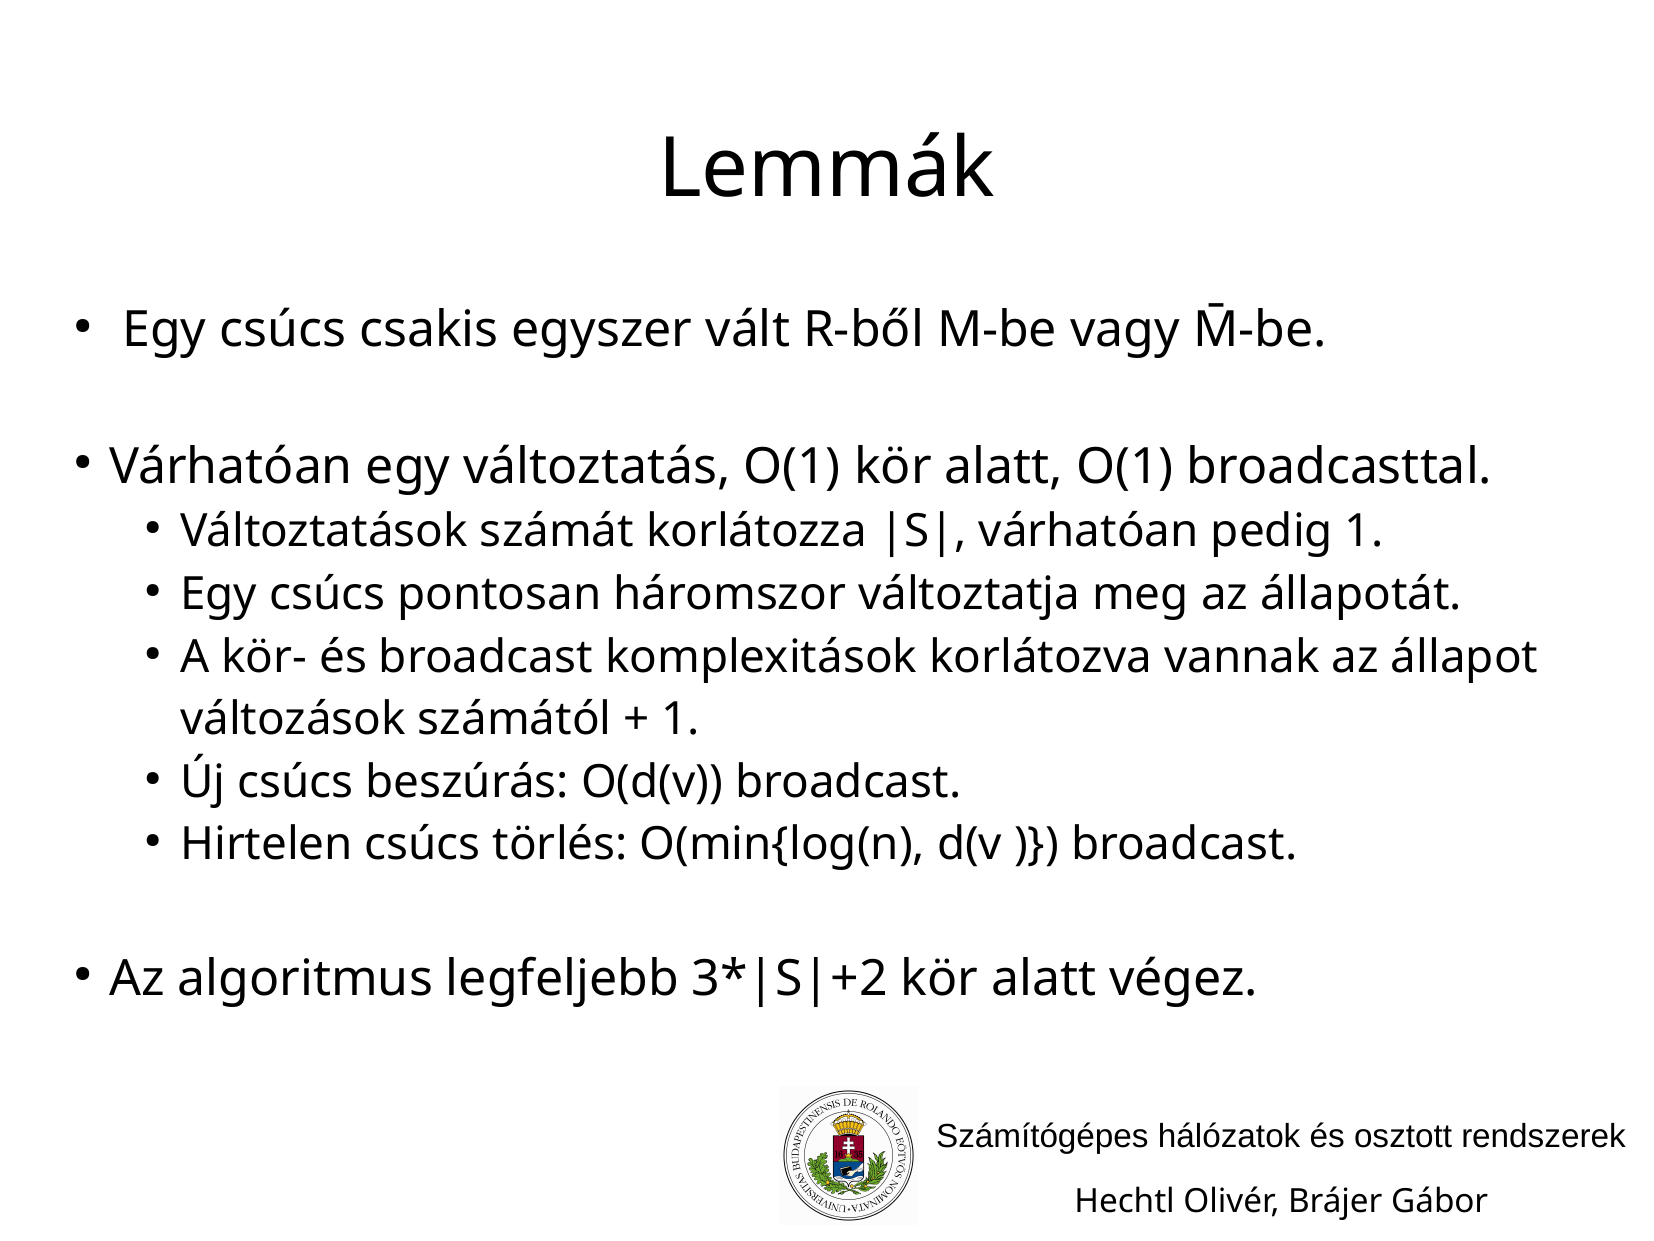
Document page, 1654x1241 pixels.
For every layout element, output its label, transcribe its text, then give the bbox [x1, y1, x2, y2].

picture [779, 1086, 918, 1225]
text_box Hechtl Olivér, Brájer Gábor [944, 1169, 1619, 1223]
text_box Számítógépes hálózatok és osztott rendszerek [921, 1110, 1654, 1170]
title Lemmák [82, 82, 1571, 246]
text_box Egy csúcs csakis egyszer vált R-ből M-be vagy M̄-be. Várhatóan egy változtatás, O(1) kör alatt, O(1) broadcasttal. Változtatások számát korlátozza |S|, várhatóan pedig 1. Egy csúcs pontosan háromszor változtatja meg az állapotát. A kör- és broadcast komplexitások korlátozva vannak az állapot változások számától + 1. Új csúcs beszúrás: O(d(v)) broadcast. Hirtelen csúcs törlés: O(min{log(n), d(v )}) broadcast. Az algoritmus legfeljebb 3*|S|+2 kör alatt végez. [59, 285, 1583, 954]
